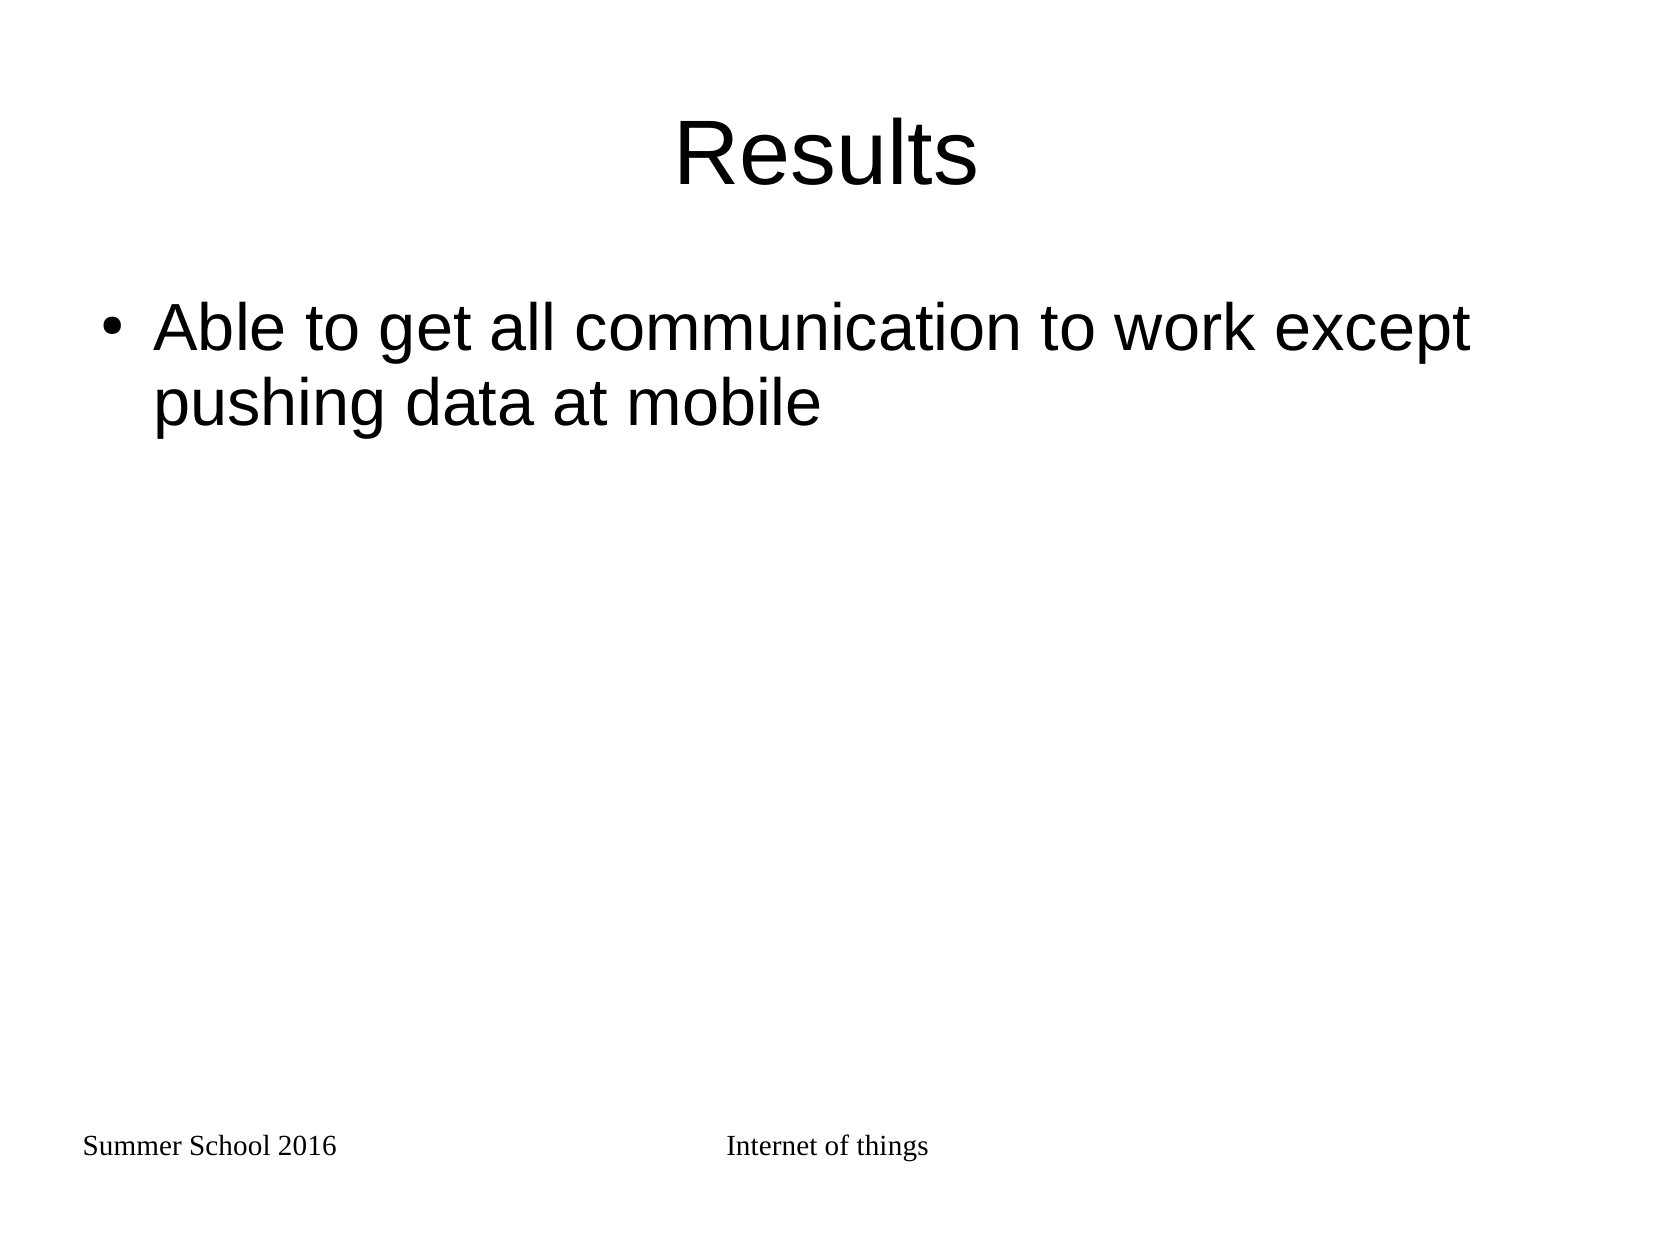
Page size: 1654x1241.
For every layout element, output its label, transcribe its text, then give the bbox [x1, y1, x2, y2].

title Results [82, 49, 1571, 257]
list Able to get all communication to work except pushing data at mobile [82, 290, 1571, 1010]
